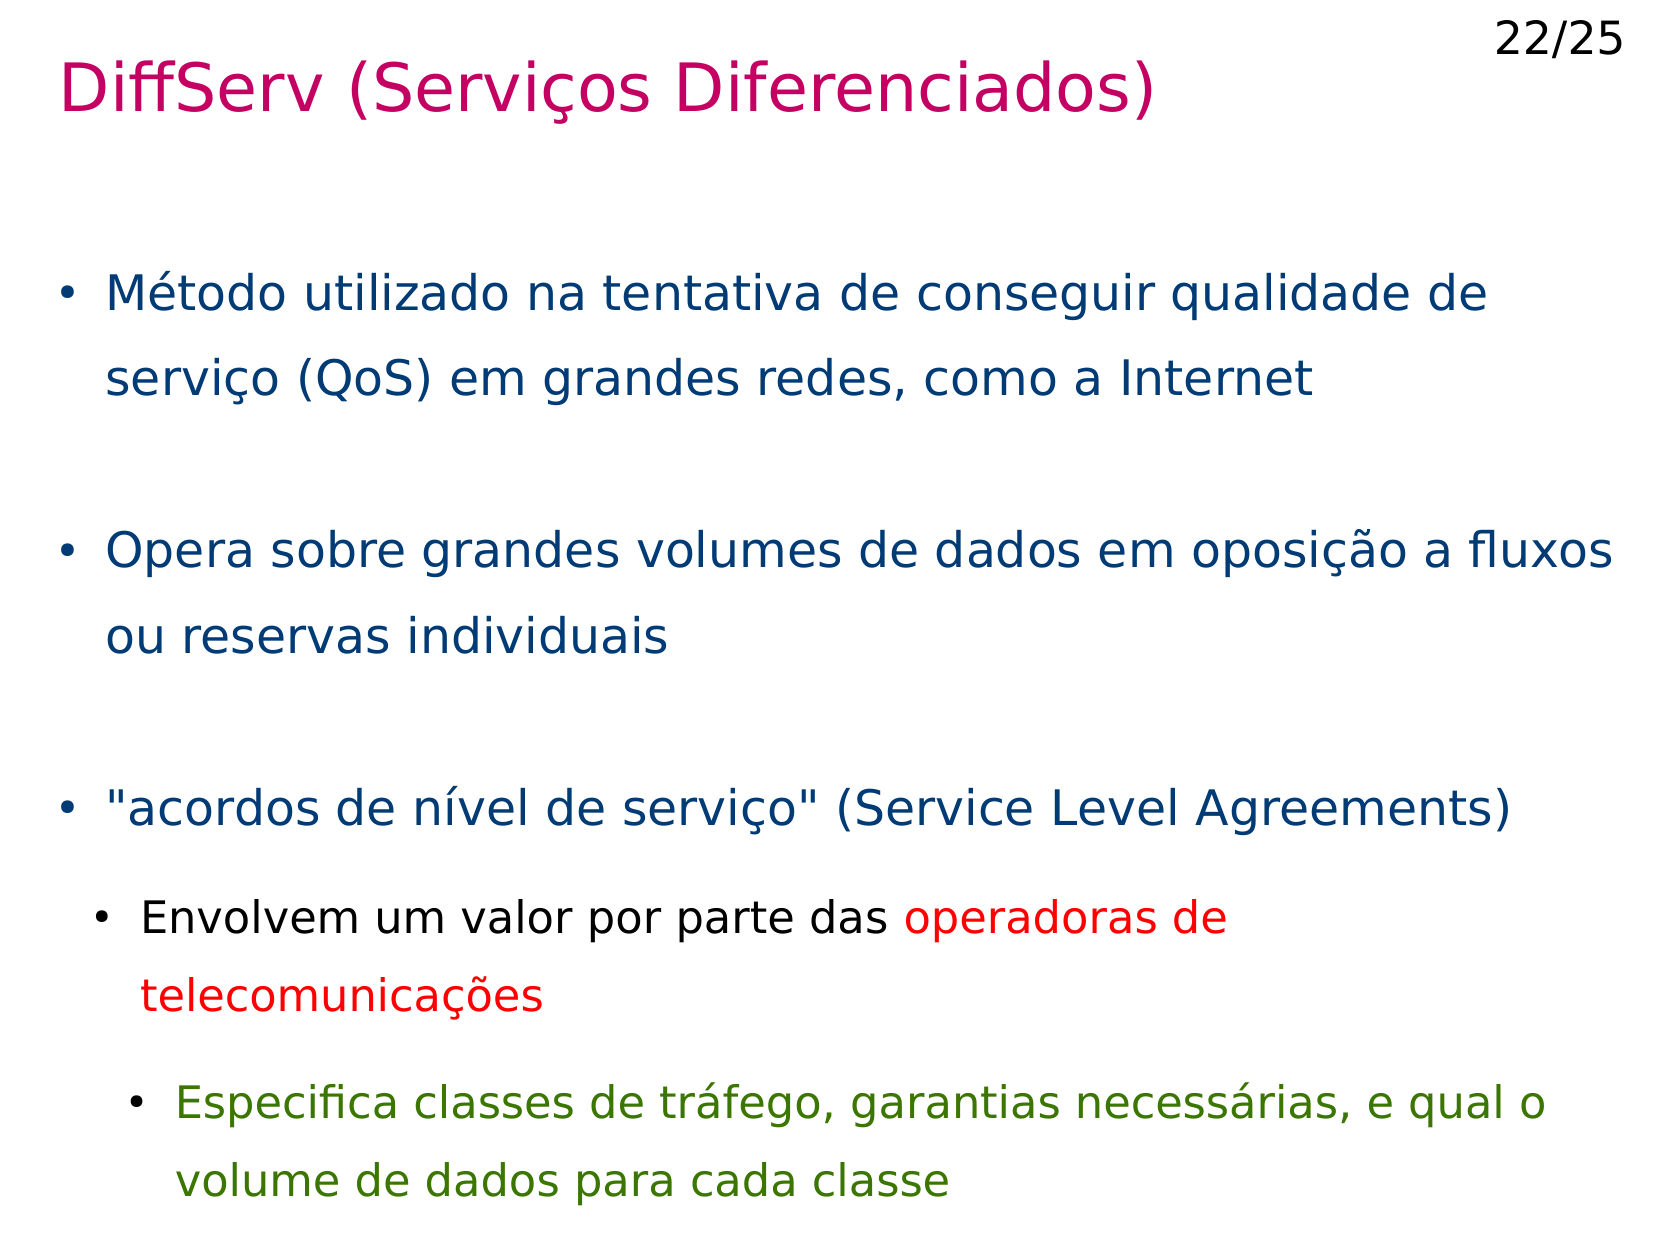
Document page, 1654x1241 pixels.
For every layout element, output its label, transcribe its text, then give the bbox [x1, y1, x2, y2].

title DiffServ (Serviços Diferenciados) [59, 29, 1625, 148]
list Método utilizado na tentativa de conseguir qualidade de serviço (QoS) em grandes redes, como a Internet Opera sobre grandes volumes de dados em oposição a fluxos ou reservas individuais "acordos de nível de serviço" (Service Level Agreements) Envolvem um valor por parte das operadoras de telecomunicações Especifica classes de tráfego, garantias necessárias, e qual o volume de dados para cada classe [59, 236, 1625, 1211]
